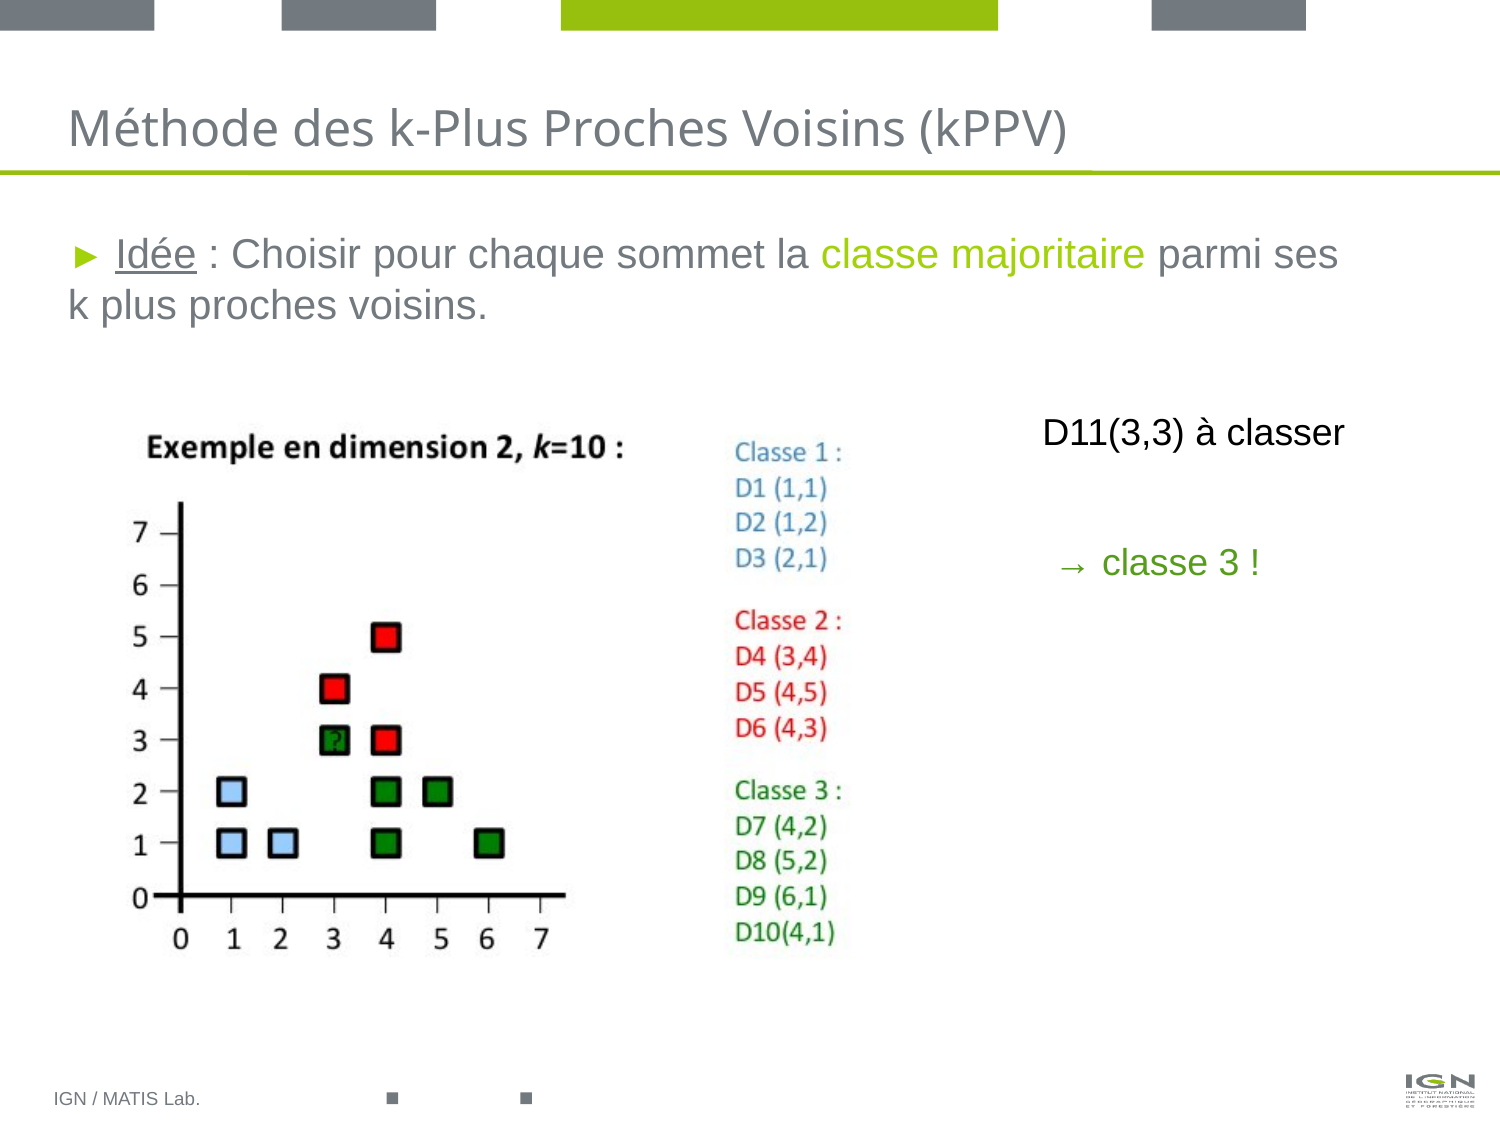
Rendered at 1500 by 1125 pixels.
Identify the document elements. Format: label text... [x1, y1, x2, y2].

picture [126, 410, 871, 959]
text_box → classe 3 ! [1039, 530, 1426, 589]
text_box Méthode des k-Plus Proches Voisins (kPPV) [53, 80, 1425, 173]
text_box IGN / MATIS Lab. [38, 1067, 514, 1125]
text_box D11(3,3) à classer [1027, 400, 1416, 461]
picture [1404, 1074, 1475, 1108]
text_box ► Idée : Choisir pour chaque sommet la classe majoritaire parmi ses k plus proches voisins. [53, 219, 1370, 343]
